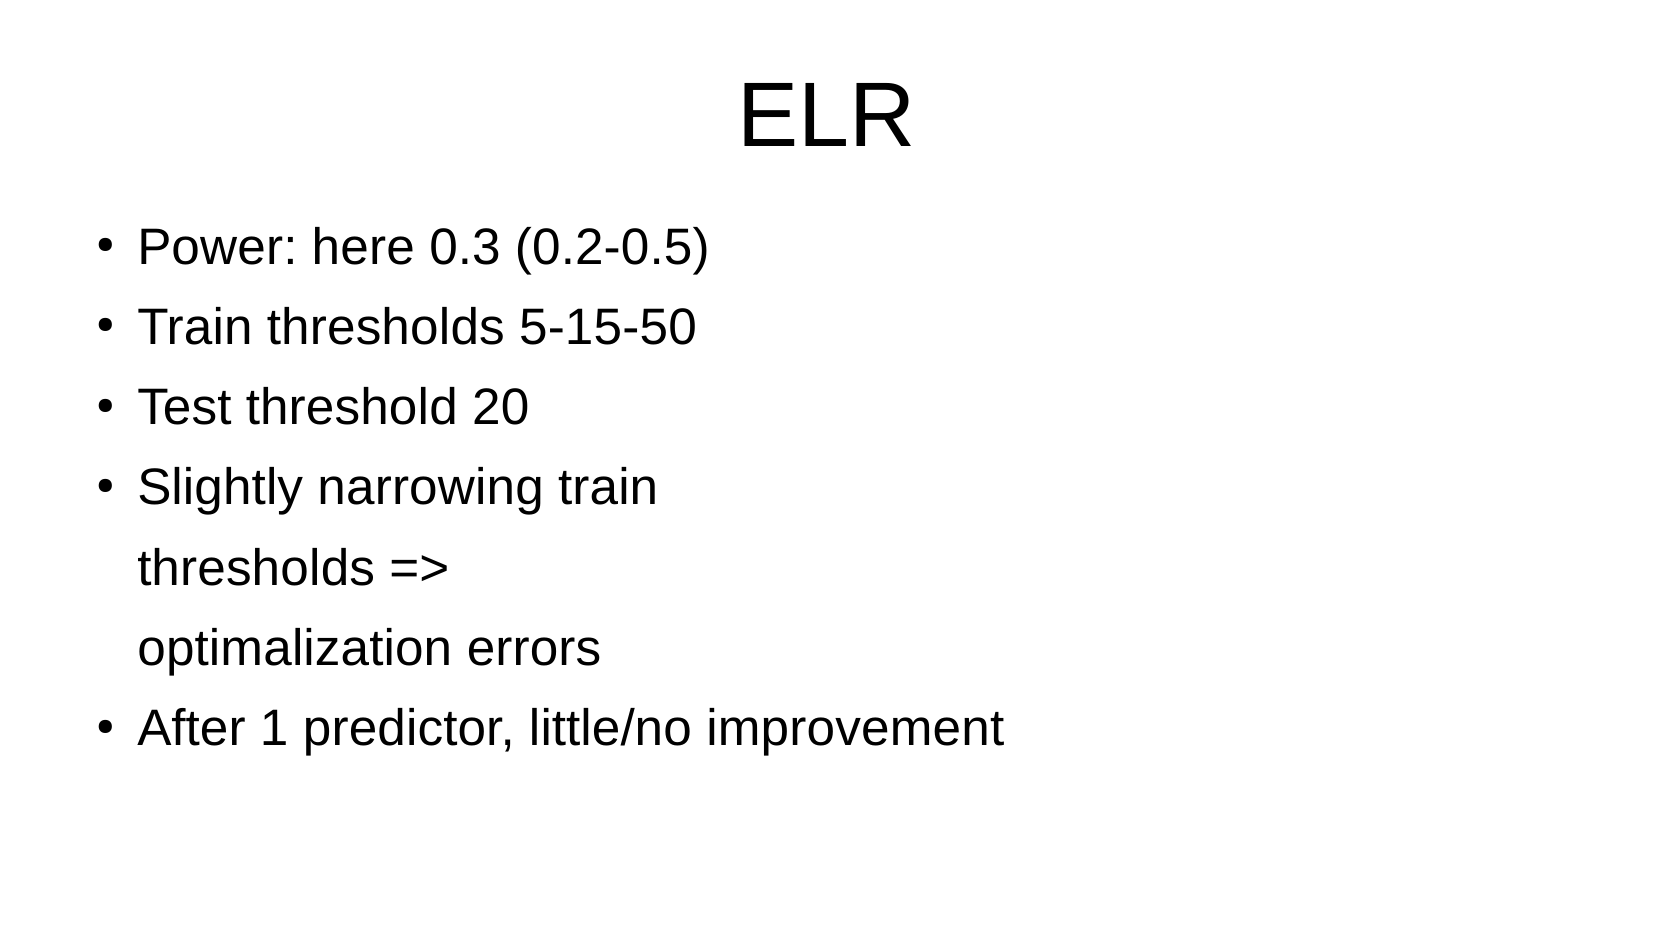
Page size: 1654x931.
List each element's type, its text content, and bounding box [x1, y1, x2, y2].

list Power: here 0.3 (0.2-0.5) Train thresholds 5-15-50 Test threshold 20 Slightly narrowing train thresholds => optimalization errors After 1 predictor, little/no improvement [82, 217, 1571, 758]
title ELR [82, 37, 1571, 193]
